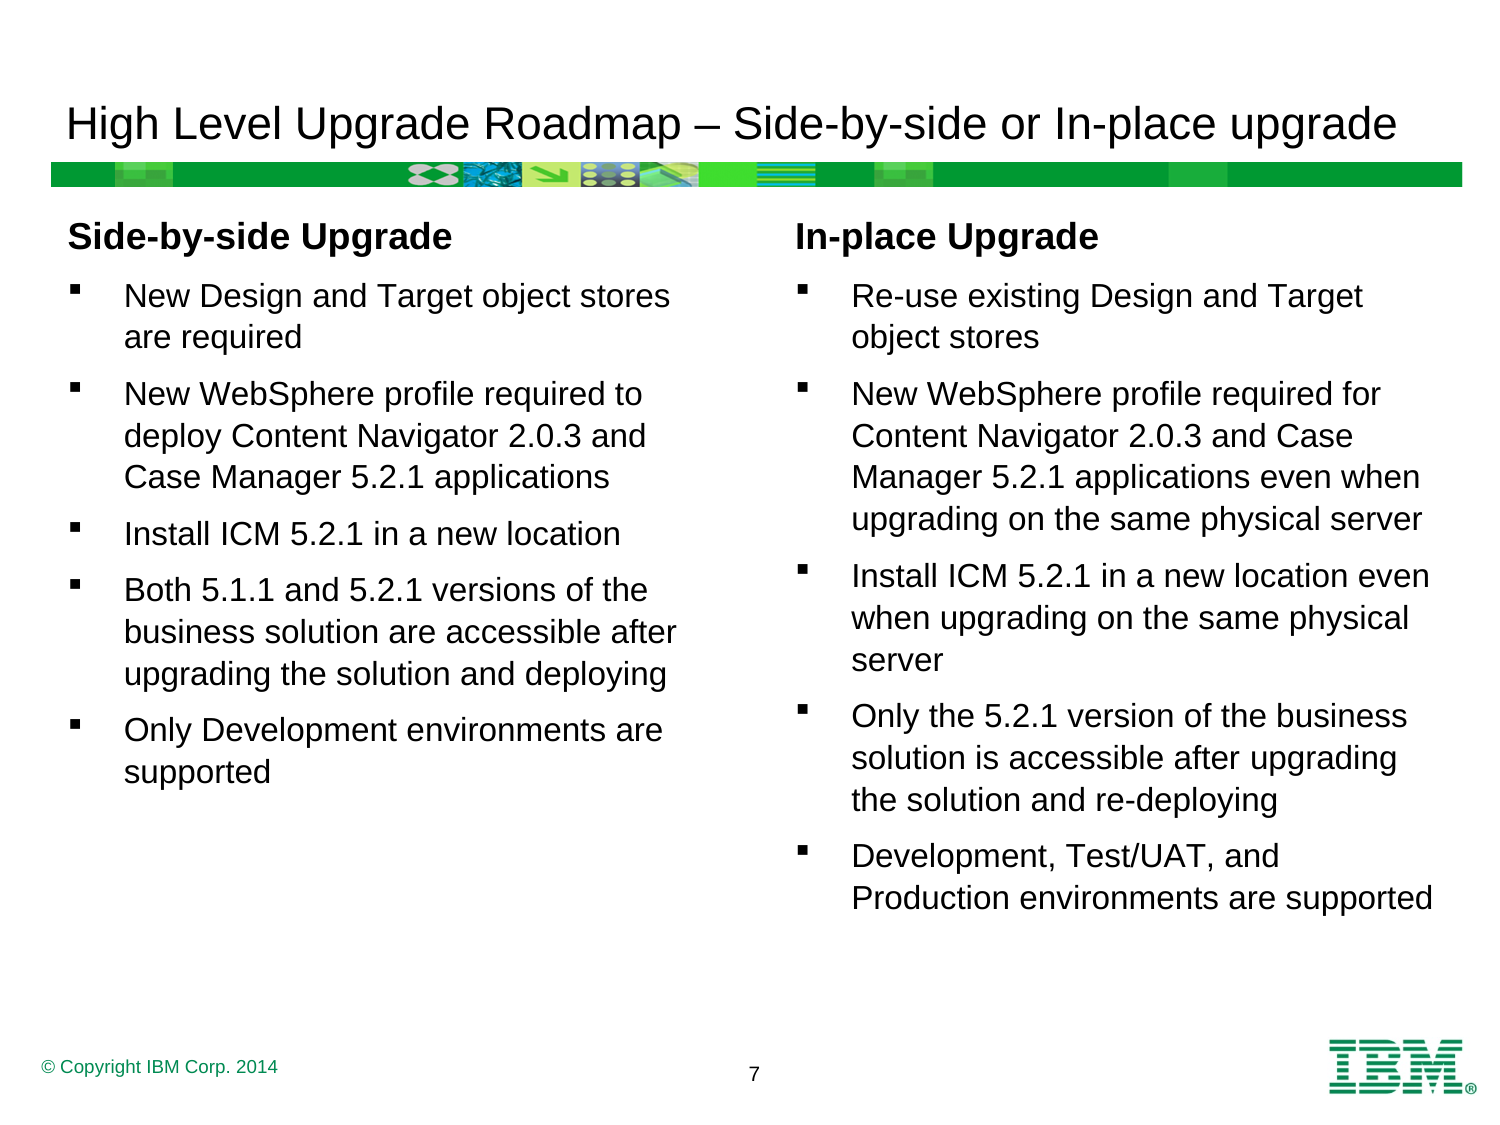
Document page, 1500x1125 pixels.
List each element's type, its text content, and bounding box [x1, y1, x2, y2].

list In-place Upgrade Re-use existing Design and Target object stores New WebSphere profile required for Content Navigator 2.0.3 and Case Manager 5.2.1 applications even when upgrading on the same physical server Install ICM 5.2.1 in a new location even when upgrading on the same physical server Only the 5.2.1 version of the business solution is accessible after upgrading the solution and re-deploying Development, Test/UAT, and Production environments are supported [780, 202, 1456, 1028]
list Side-by-side Upgrade New Design and Target object stores are required New WebSphere profile required to deploy Content Navigator 2.0.3 and Case Manager 5.2.1 applications Install ICM 5.2.1 in a new location Both 5.1.1 and 5.2.1 versions of the business solution are accessible after upgrading the solution and deploying Only Development environments are supported [52, 202, 728, 1028]
title High Level Upgrade Roadmap – Side-by-side or In-place upgrade [50, 78, 1467, 163]
picture [1327, 1037, 1479, 1096]
picture [50, 163, 1463, 189]
